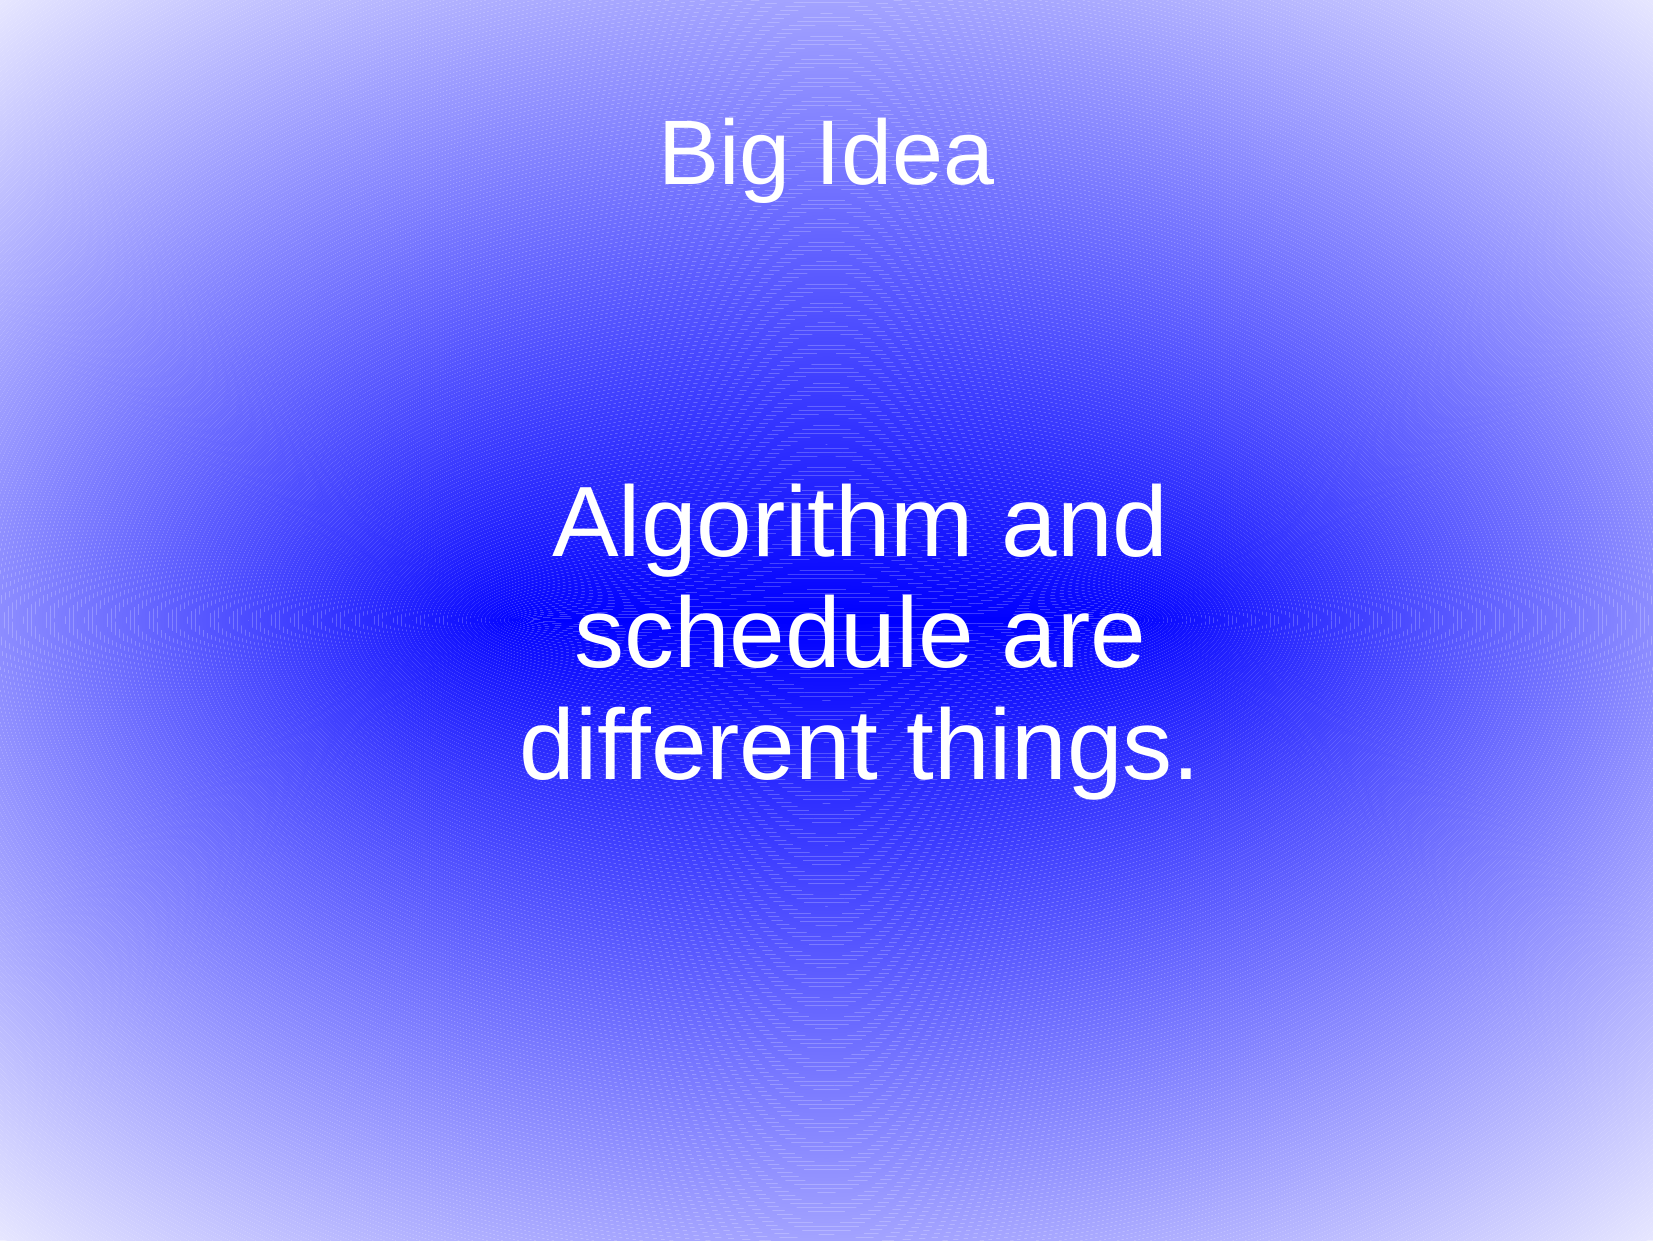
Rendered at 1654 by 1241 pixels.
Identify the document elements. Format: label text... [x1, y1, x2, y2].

title Big Idea [82, 49, 1571, 257]
list Algorithm and schedule are different things. [435, 465, 1216, 1186]
